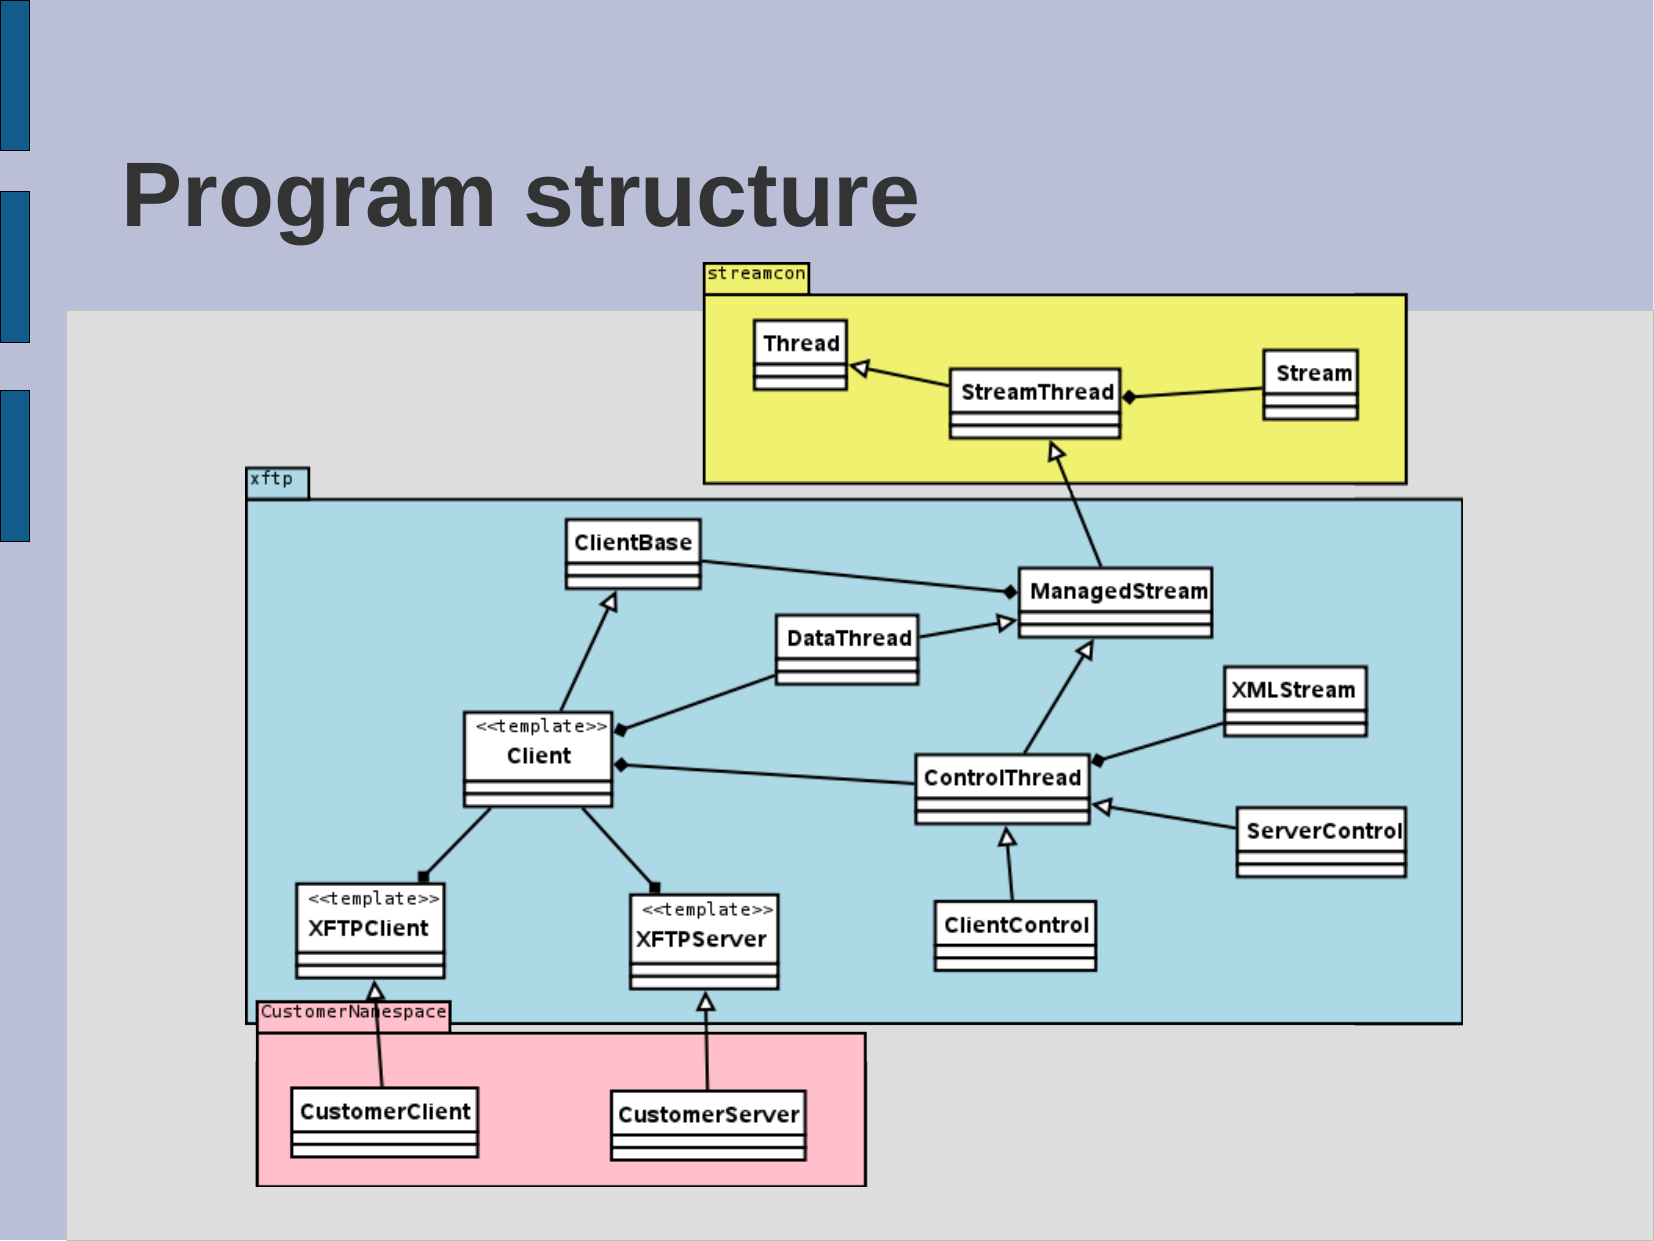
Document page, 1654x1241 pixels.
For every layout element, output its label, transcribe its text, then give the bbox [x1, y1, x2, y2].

title Program structure [121, 91, 1534, 299]
picture [245, 262, 1463, 1187]
